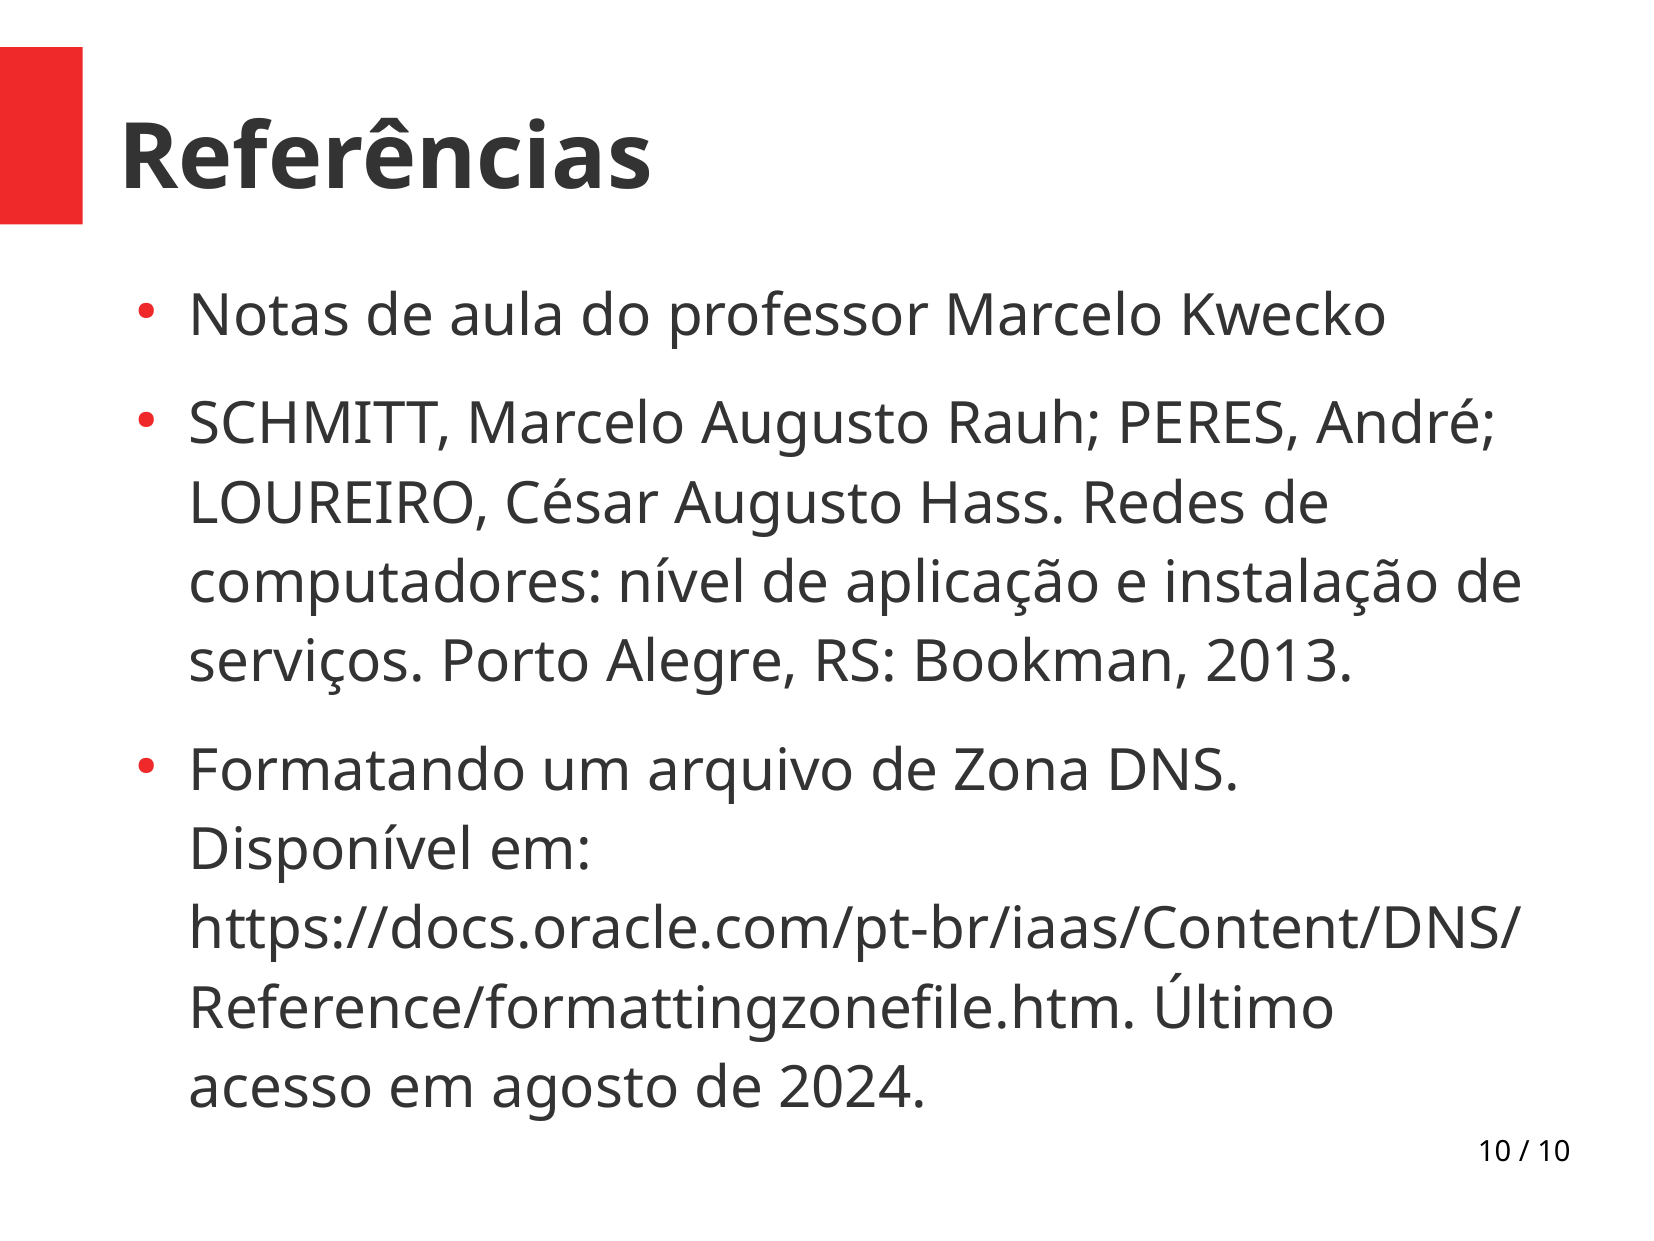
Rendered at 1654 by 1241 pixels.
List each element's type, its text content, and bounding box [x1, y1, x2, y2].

title Referências [118, 45, 1571, 260]
list Notas de aula do professor Marcelo Kwecko SCHMITT, Marcelo Augusto Rauh; PERES, André; LOUREIRO, César Augusto Hass. Redes de computadores: nível de aplicação e instalação de serviços. Porto Alegre, RS: Bookman, 2013. Formatando um arquivo de Zona DNS. Disponível em: https://docs.oracle.com/pt-br/iaas/Content/DNS/Reference/formattingzonefile.htm. Último acesso em agosto de 2024. [118, 272, 1536, 993]
